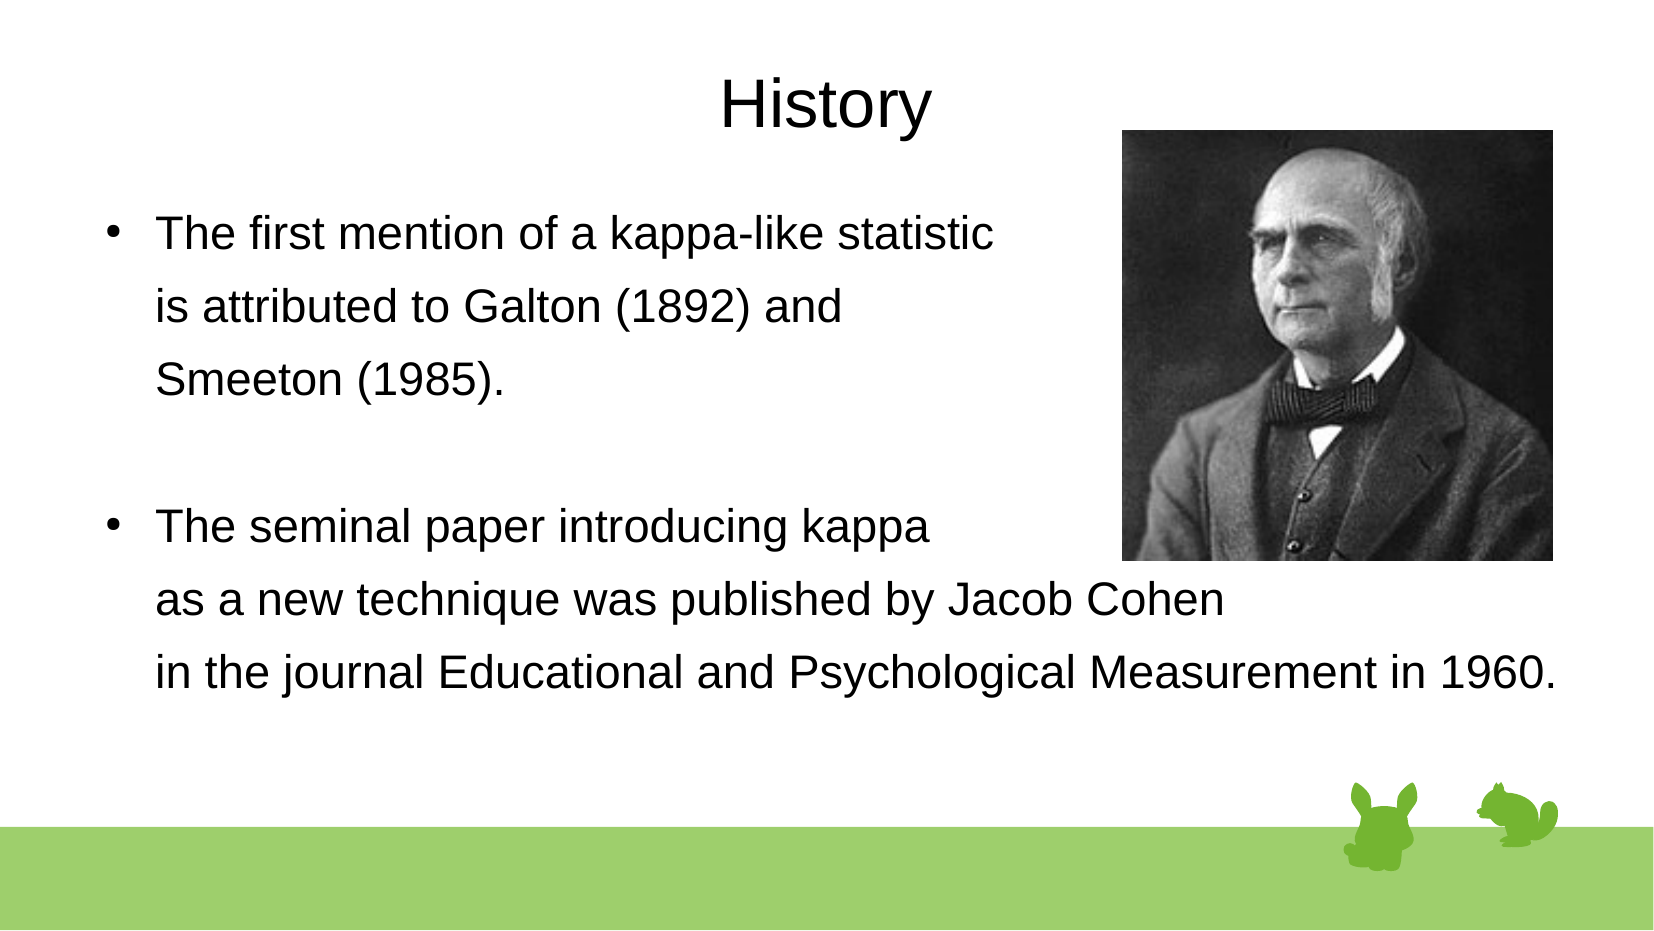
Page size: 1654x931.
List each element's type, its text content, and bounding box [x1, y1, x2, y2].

title History [88, 29, 1565, 178]
picture [1122, 130, 1553, 562]
list The first mention of a kappa-like statistic is attributed to Galton (1892) and Smeeton (1985). The seminal paper introducing kappa as a new technique was published by Jacob Cohen in the journal Educational and Psychological Measurement in 1960. [88, 206, 1565, 739]
